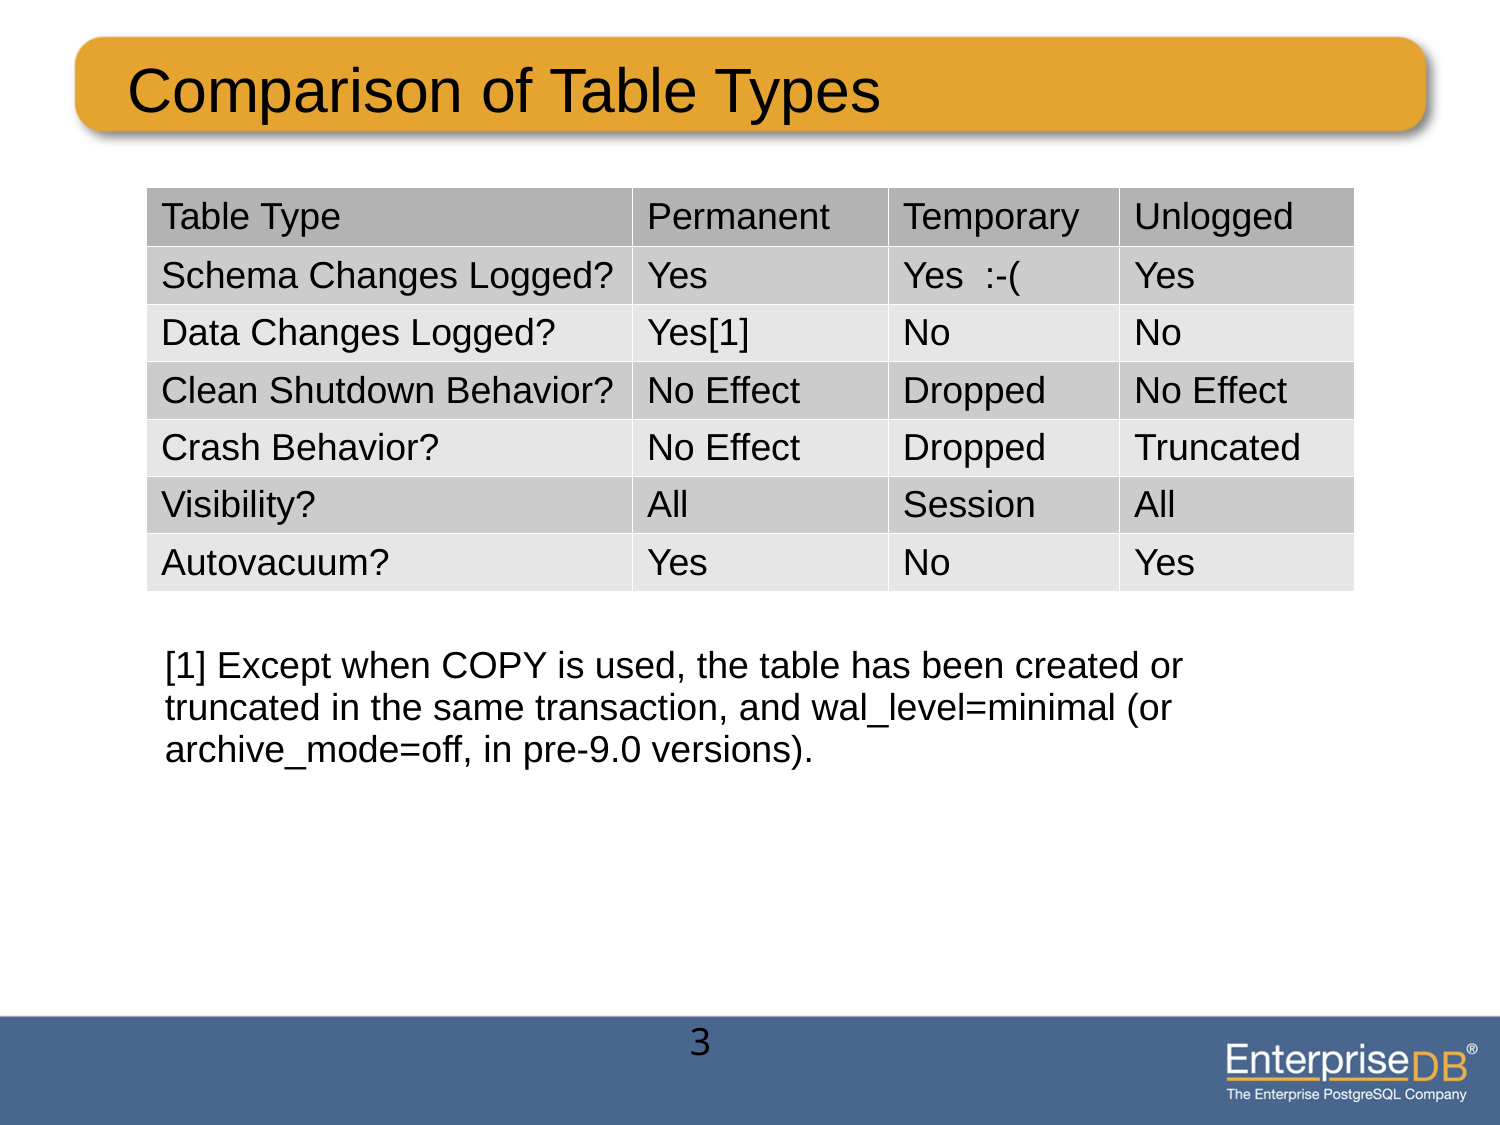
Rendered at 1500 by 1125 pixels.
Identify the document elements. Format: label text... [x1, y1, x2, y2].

table_cell Dropped [889, 420, 1119, 476]
text_box [1] Except when COPY is used, the table has been created or truncated in the same transaction, and wal_level=minimal (or archive_mode=off, in pre-9.0 versions). [150, 637, 1351, 863]
table_cell Yes [633, 247, 888, 304]
slide_number <number> [675, 1010, 825, 1125]
table_cell Session [889, 477, 1119, 533]
table_cell Clean Shutdown Behavior? [147, 362, 632, 419]
table_cell Yes [1120, 534, 1354, 591]
table_cell Yes [633, 534, 888, 591]
table_cell Autovacuum? [147, 534, 632, 591]
title Comparison of Table Types [112, 37, 1388, 138]
table_cell All [633, 477, 888, 533]
picture [0, 0, 1500, 1125]
table_cell No Effect [633, 362, 888, 419]
table_cell No Effect [633, 420, 888, 476]
table_cell Truncated [1120, 420, 1354, 476]
table_cell Visibility? [147, 477, 632, 533]
table_cell Yes [1120, 247, 1354, 304]
table_cell No [1120, 305, 1354, 361]
table_cell Schema Changes Logged? [147, 247, 632, 304]
table_cell Yes[1] [633, 305, 888, 361]
table_cell All [1120, 477, 1354, 533]
table_cell Crash Behavior? [147, 420, 632, 476]
table_cell No [889, 534, 1119, 591]
table_header Temporary [889, 188, 1119, 246]
table_header Table Type [147, 188, 632, 246]
table_cell Yes :-( [889, 247, 1119, 304]
table_cell No Effect [1120, 362, 1354, 419]
table_cell No [889, 305, 1119, 361]
table_header Permanent [633, 188, 888, 246]
table_header Unlogged [1120, 188, 1354, 246]
table_cell Data Changes Logged? [147, 305, 632, 361]
table_cell Dropped [889, 362, 1119, 419]
